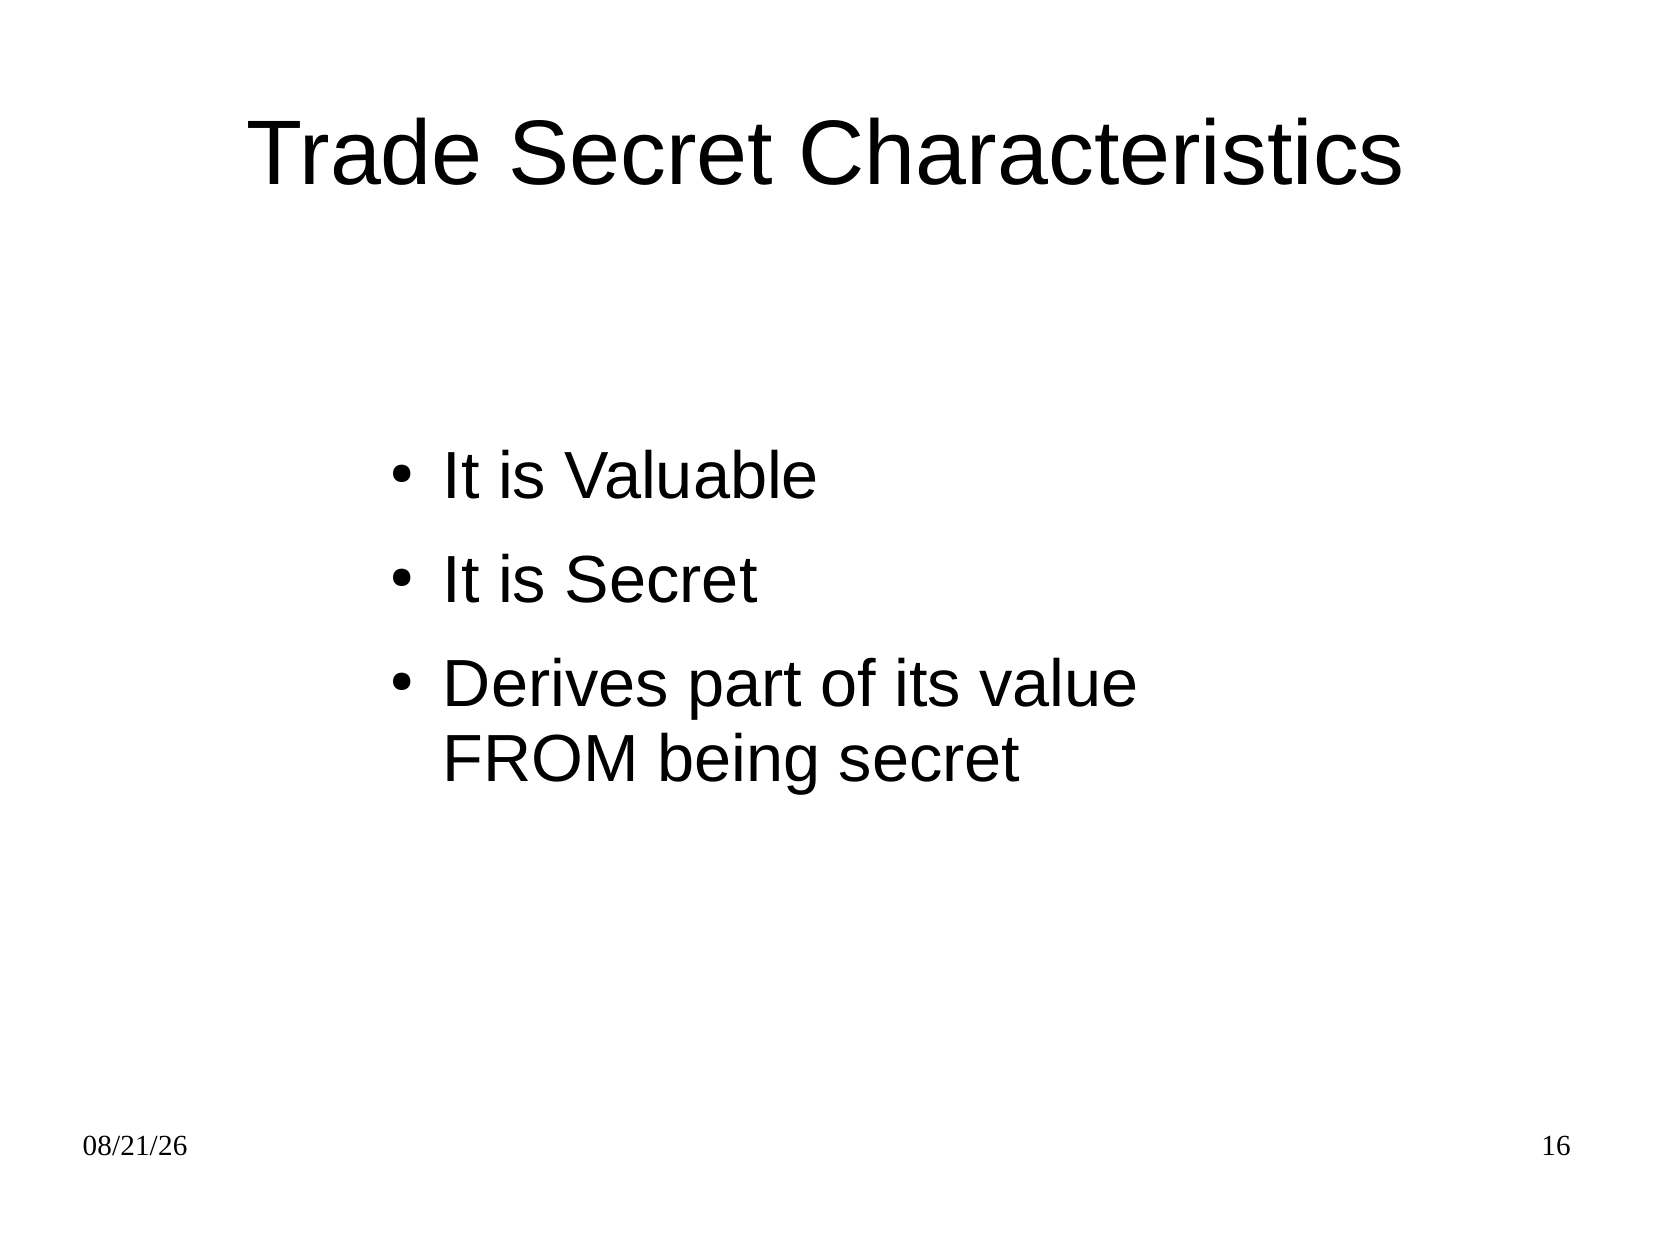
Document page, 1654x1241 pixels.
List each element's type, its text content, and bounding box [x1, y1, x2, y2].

list It is Valuable It is Secret Derives part of its value FROM being secret [372, 437, 1340, 901]
title Trade Secret Characteristics [82, 49, 1571, 257]
